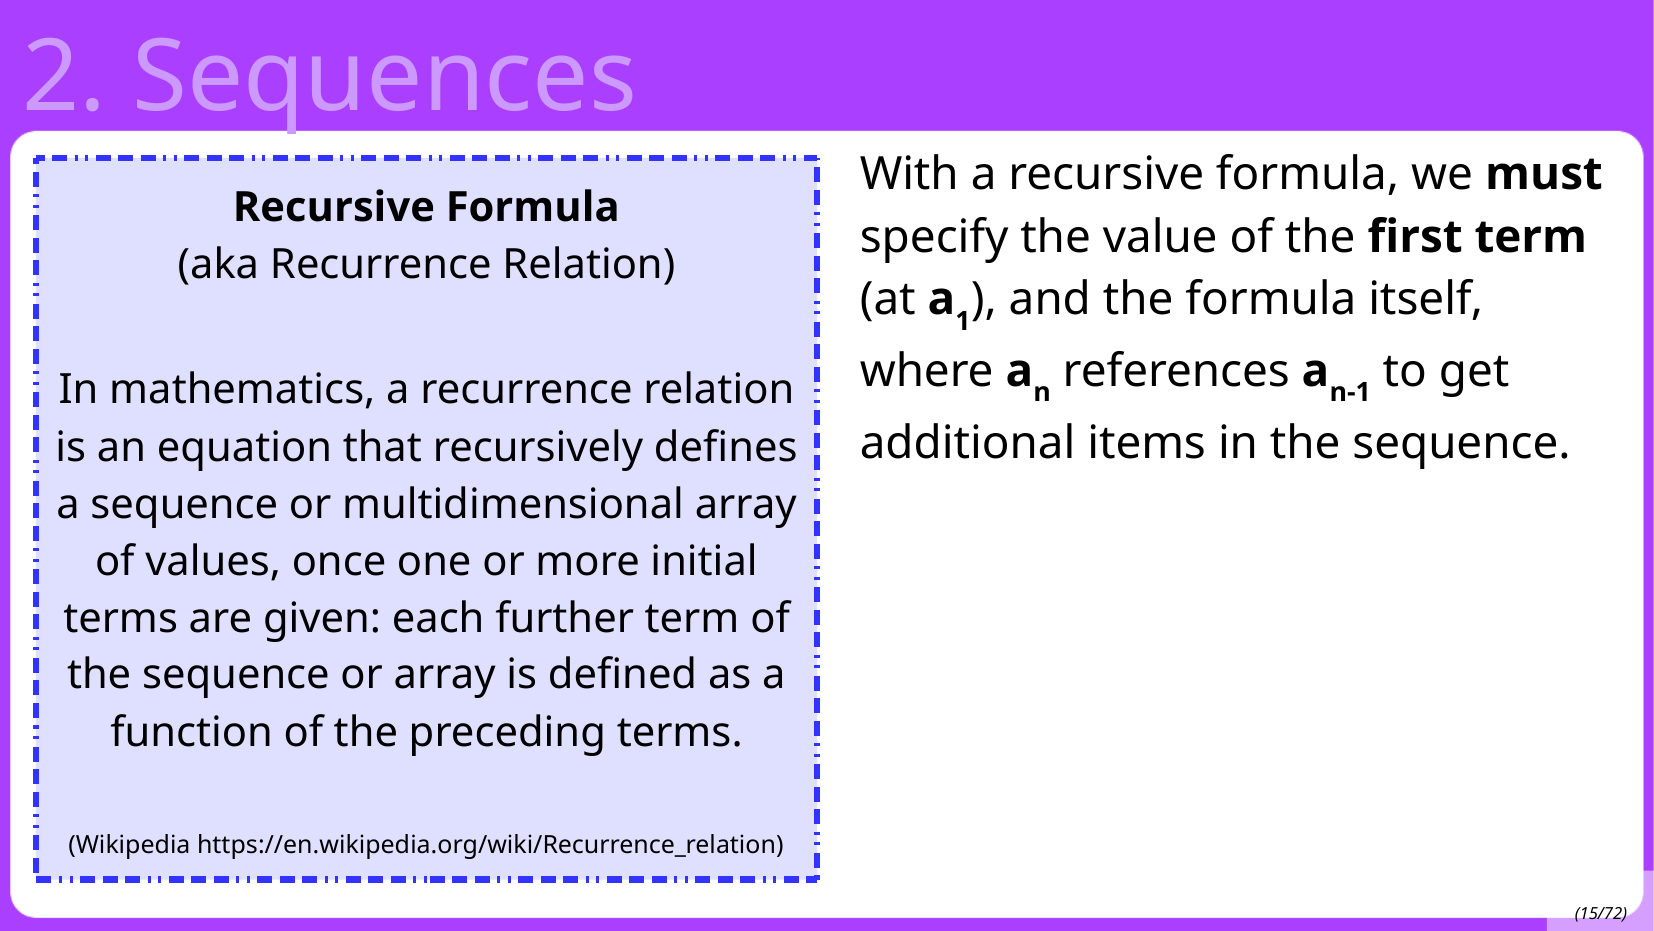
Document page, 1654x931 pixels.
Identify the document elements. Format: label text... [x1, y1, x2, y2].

text_box +2 [1546, 870, 1654, 877]
text_box (<number>/72) [1546, 877, 1654, 931]
text_box Recursive Formula (aka Recurrence Relation) In mathematics, a recurrence relation is an equation that recursively defines a sequence or multidimensional array of values, once one or more initial terms are given: each further term of the sequence or array is defined as a function of the preceding terms. (Wikipedia https://en.wikipedia.org/wiki/Recurrence_relation) [35, 157, 818, 880]
text_box With a recursive formula, we must specify the value of the first term (at a1), and the formula itself, where an references an-1 to get additional items in the sequence. [839, 158, 1624, 455]
picture [0, 0, 1654, 931]
title 2. Sequences [22, 13, 1511, 130]
